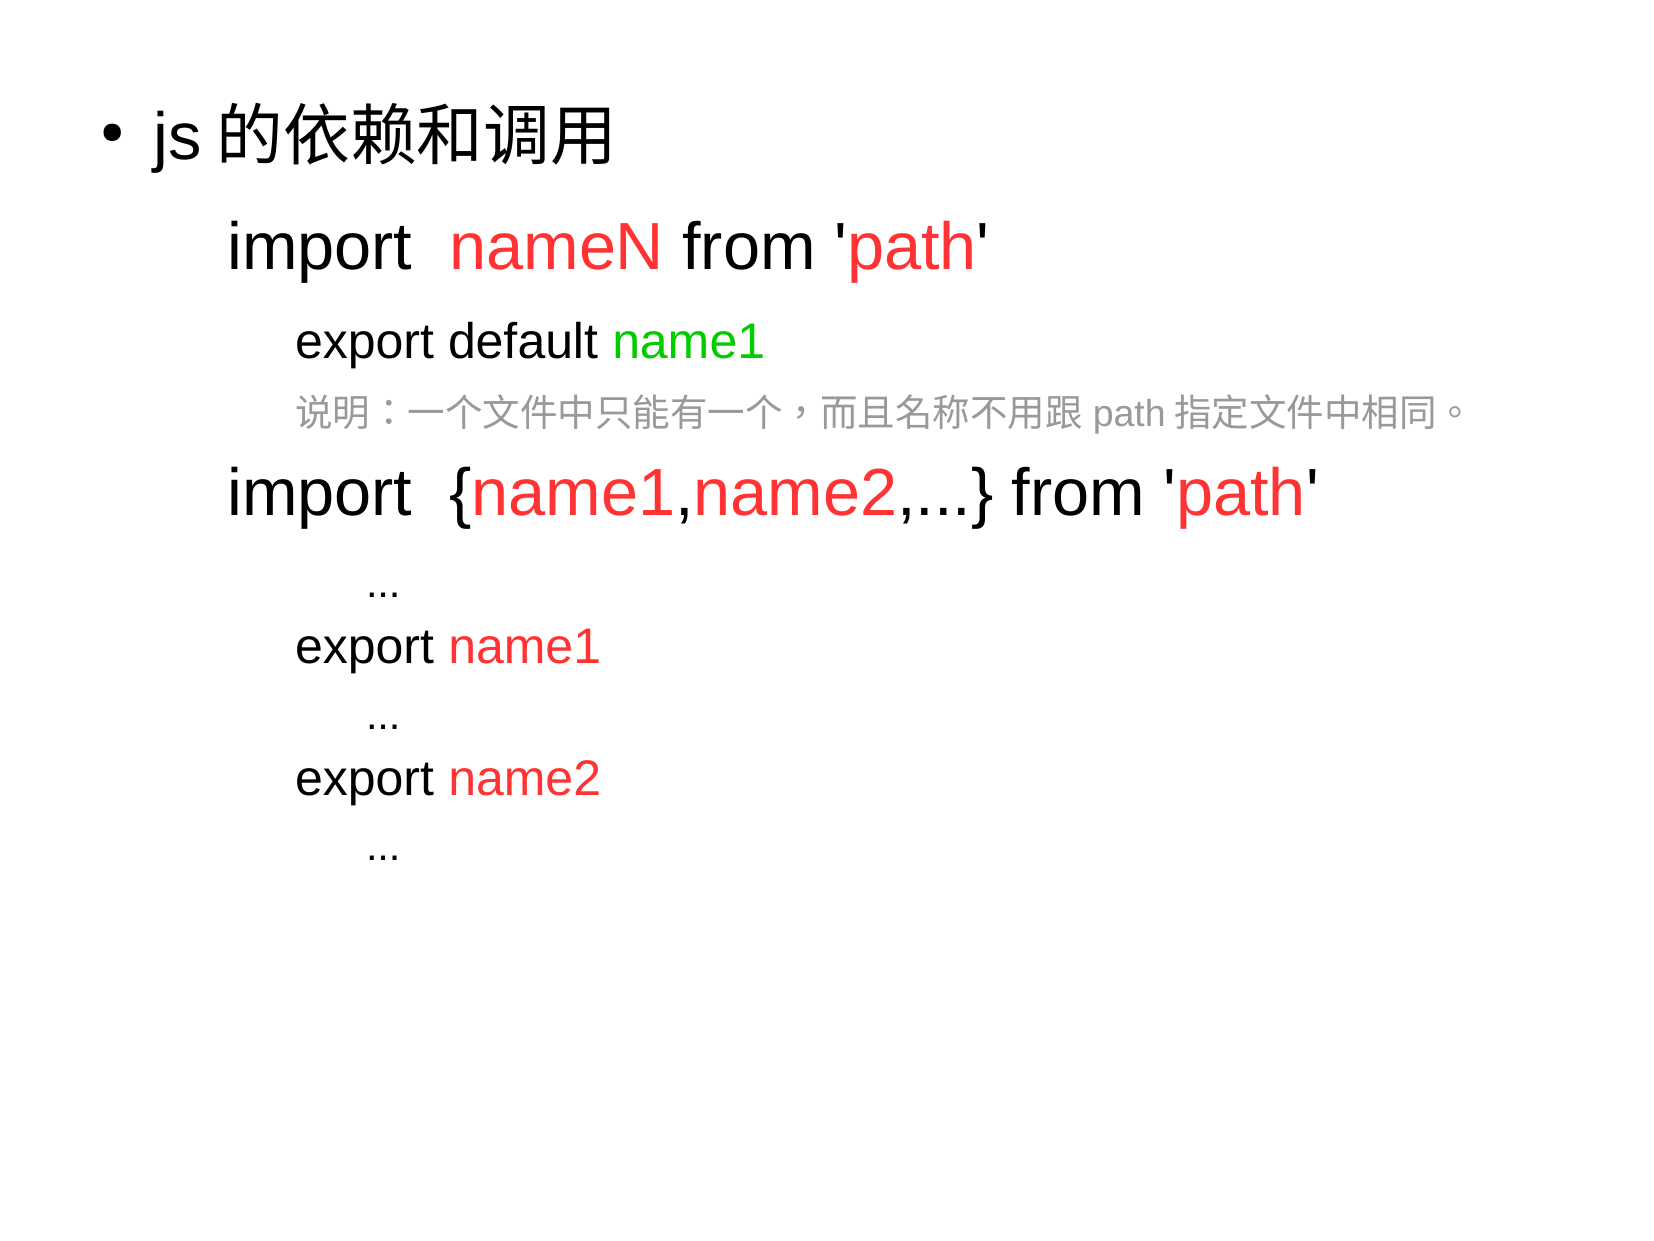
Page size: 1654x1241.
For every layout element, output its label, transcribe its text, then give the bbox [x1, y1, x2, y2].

list js的依赖和调用 import nameN from 'path' export default name1 说明：一个文件中只能有一个，而且名称不用跟path指定文件中相同。 import {name1,name2,...} from 'path' ... export name1 ... export name2 ... [82, 88, 1571, 1182]
